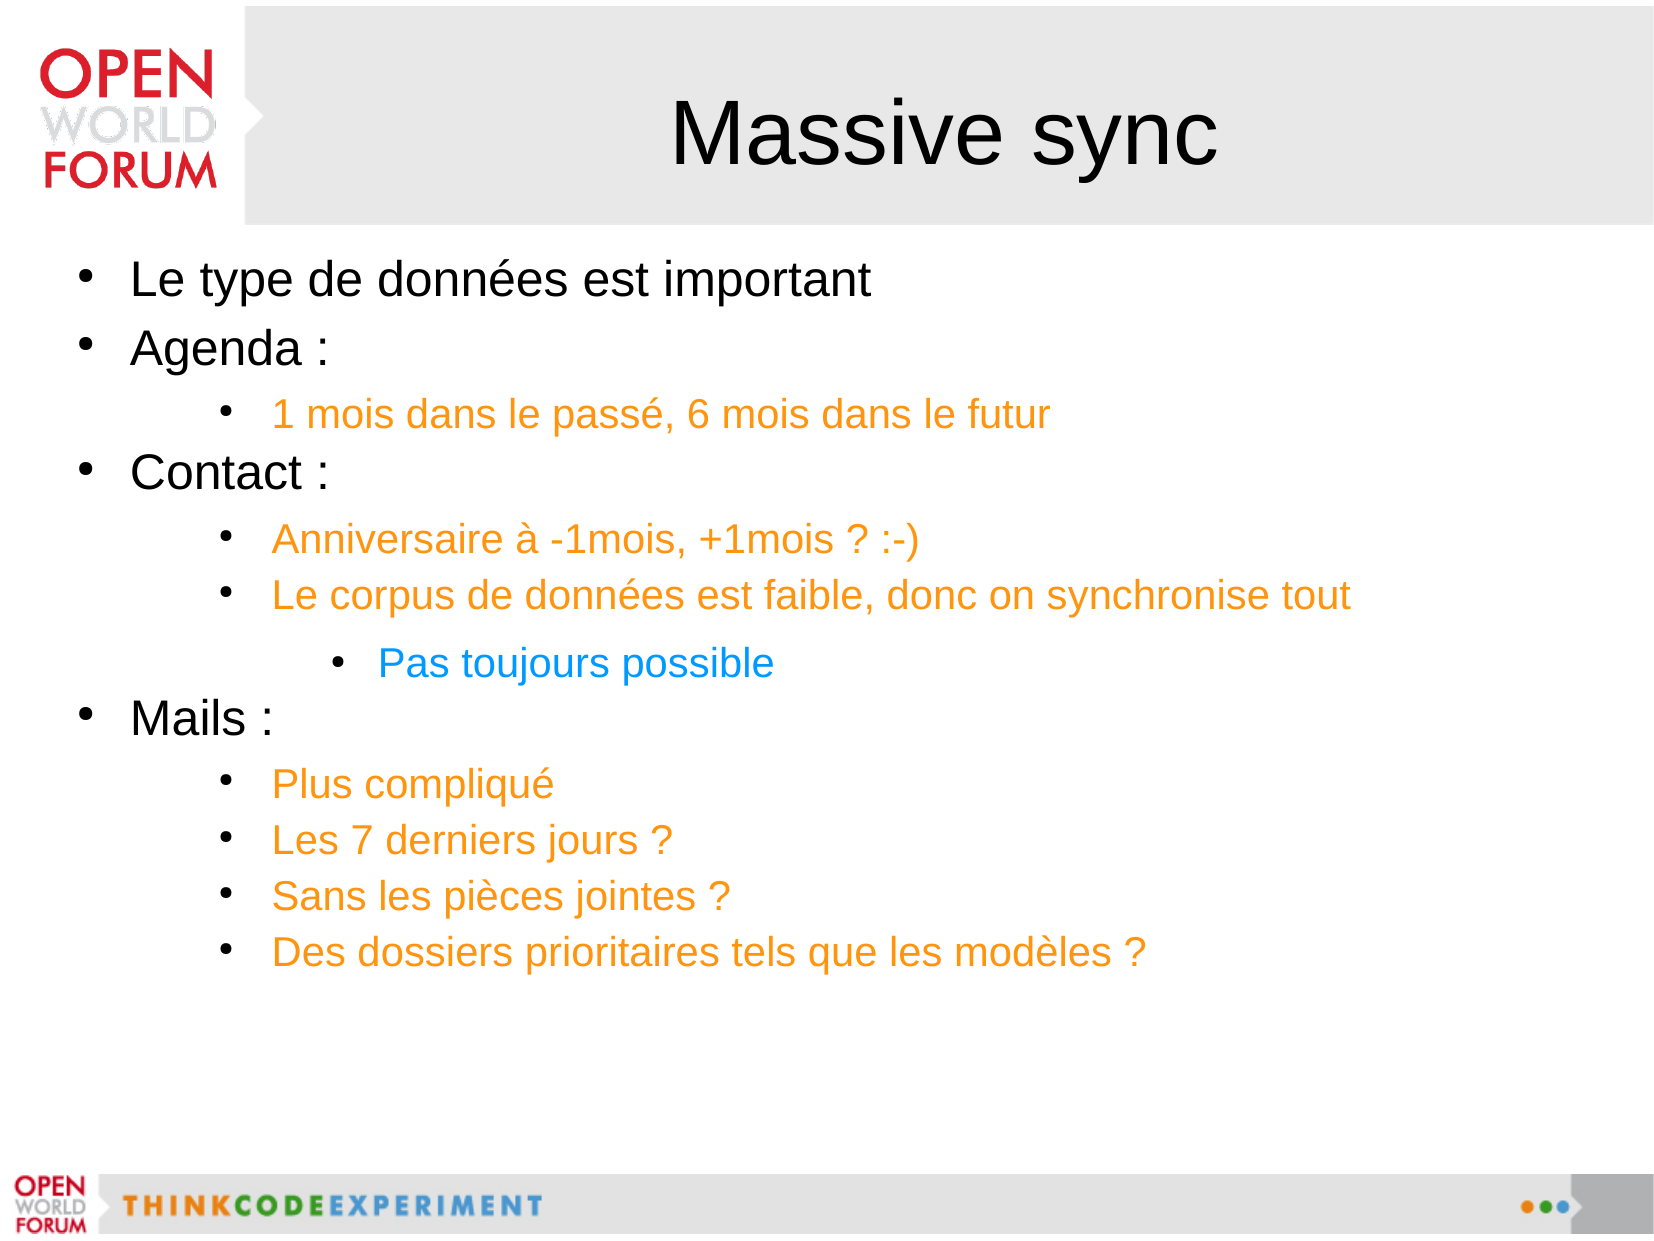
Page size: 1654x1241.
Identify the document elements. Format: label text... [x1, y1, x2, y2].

title Massive sync [295, 29, 1595, 237]
list Le type de données est important Agenda : 1 mois dans le passé, 6 mois dans le futur Contact : Anniversaire à -1mois, +1mois ? :-) Le corpus de données est faible, donc on synchronise tout Pas toujours possible Mails : Plus compliqué Les 7 derniers jours ? Sans les pièces jointes ? Des dossiers prioritaires tels que les modèles ? [59, 265, 1548, 1085]
picture [0, 1174, 1654, 1234]
picture [11, 6, 1654, 225]
